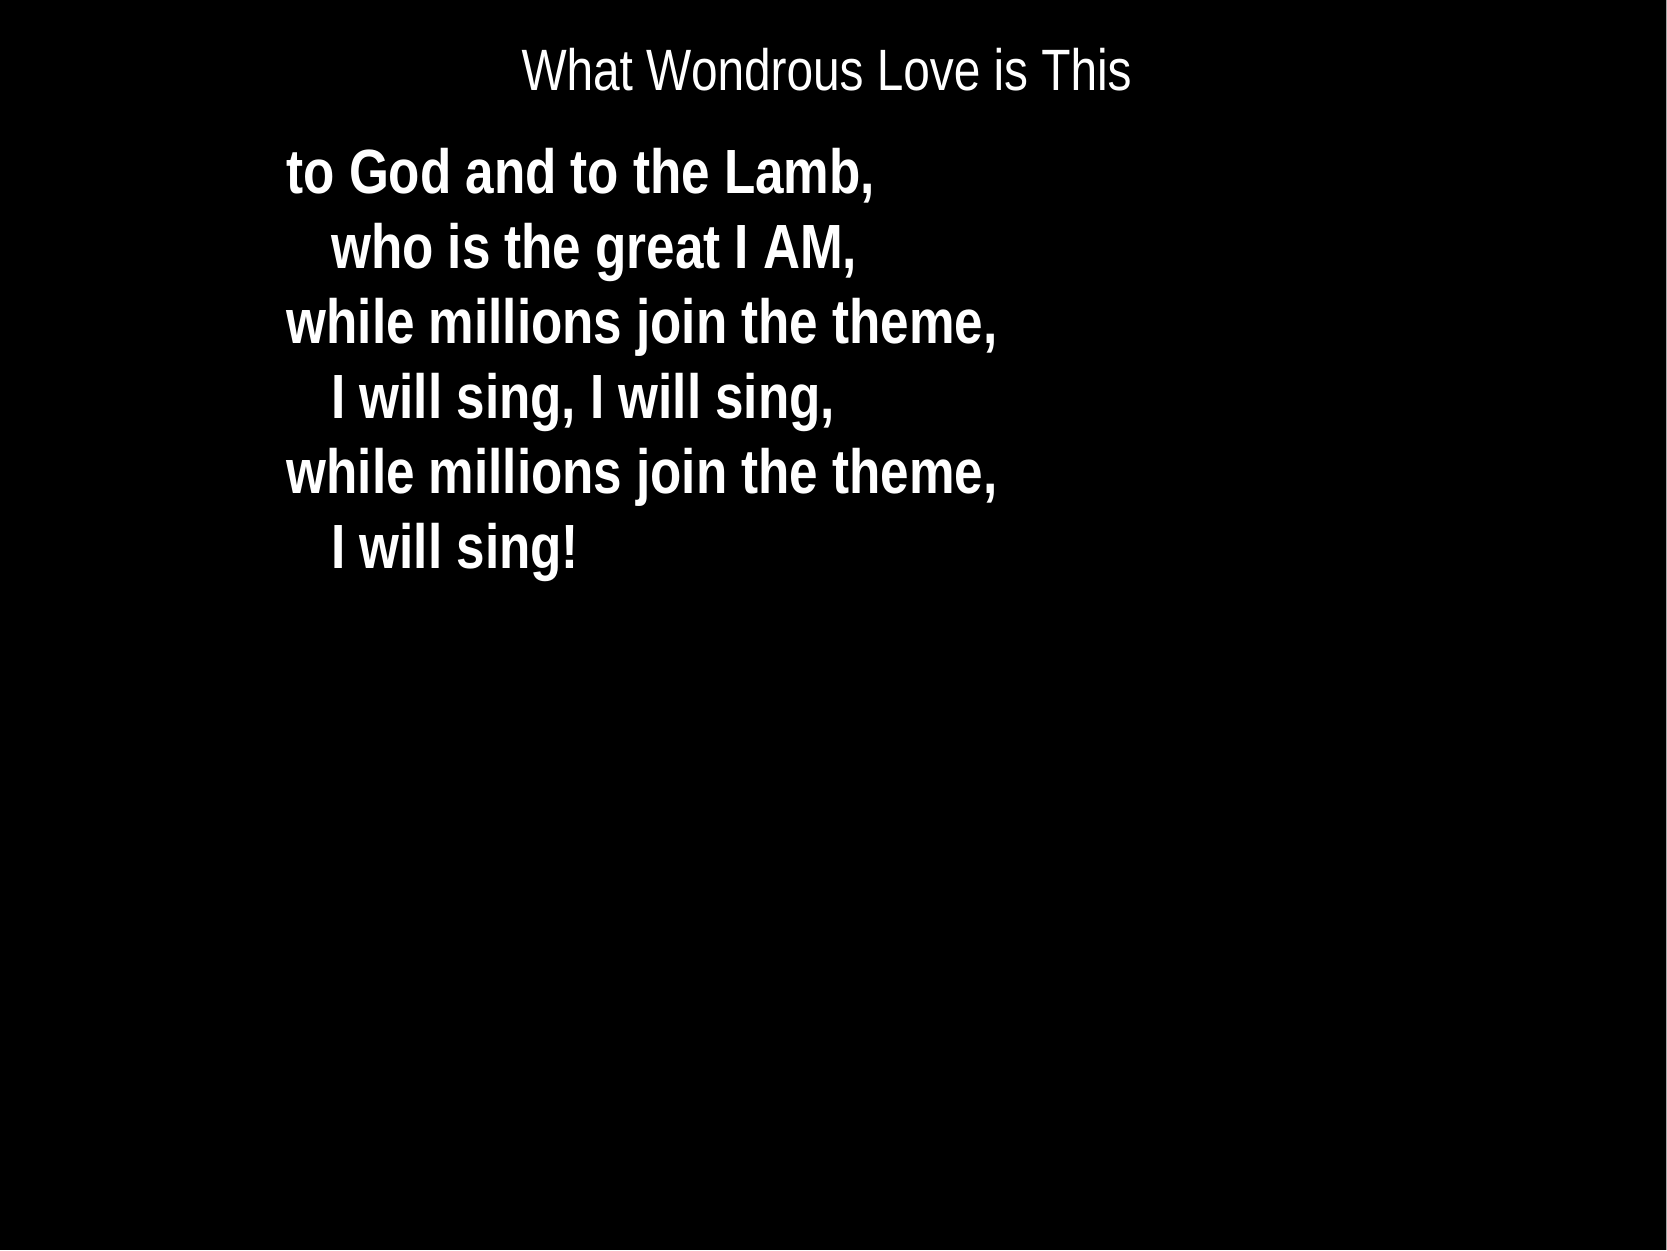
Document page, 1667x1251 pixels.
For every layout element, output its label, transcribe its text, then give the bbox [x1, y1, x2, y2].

text_box to God and to the Lamb, who is the great I AM, while millions join the theme, I will sing, I will sing, while millions join the theme, I will sing! [286, 130, 1446, 640]
title What Wondrous Love is This [97, 0, 1569, 109]
